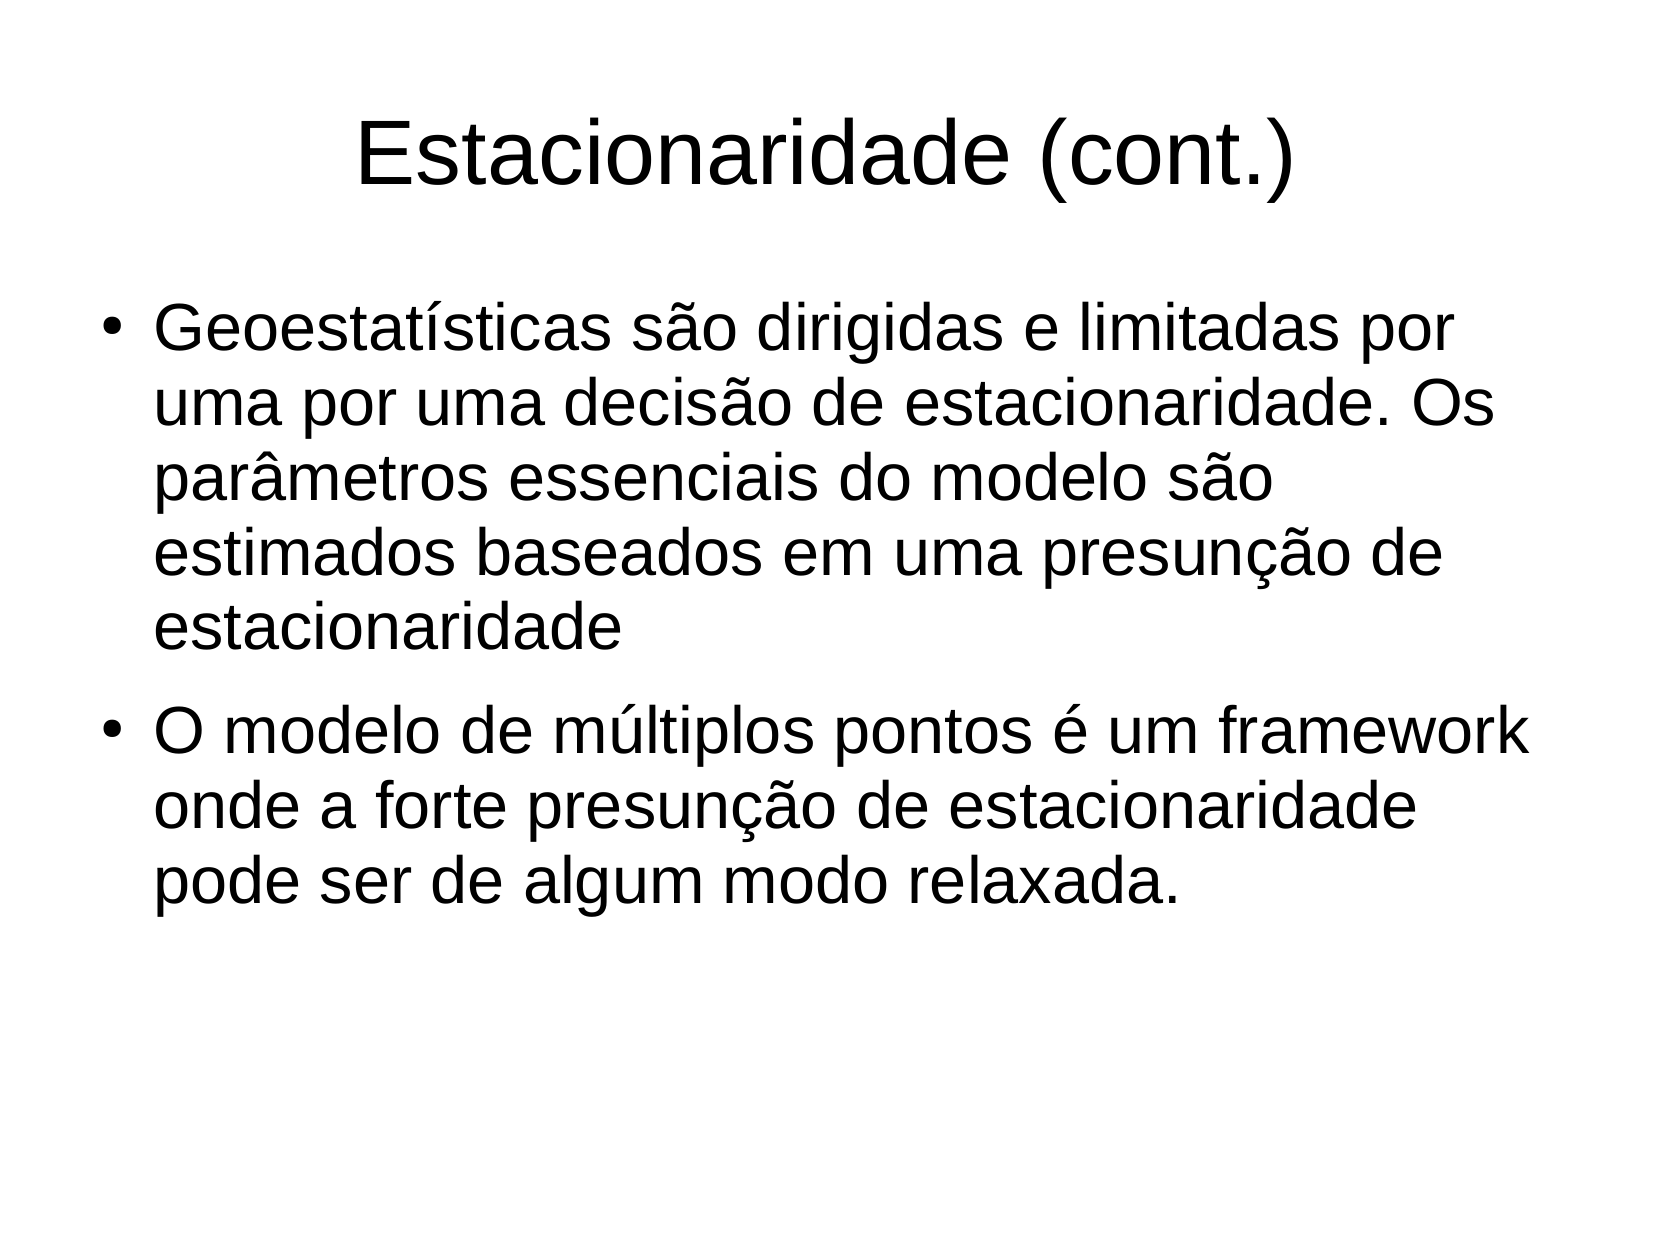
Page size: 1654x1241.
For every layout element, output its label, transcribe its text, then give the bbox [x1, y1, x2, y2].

list Geoestatísticas são dirigidas e limitadas por uma por uma decisão de estacionaridade. Os parâmetros essenciais do modelo são estimados baseados em uma presunção de estacionaridade O modelo de múltiplos pontos é um framework onde a forte presunção de estacionaridade pode ser de algum modo relaxada. [82, 290, 1571, 1010]
title Estacionaridade (cont.) [82, 49, 1571, 257]
